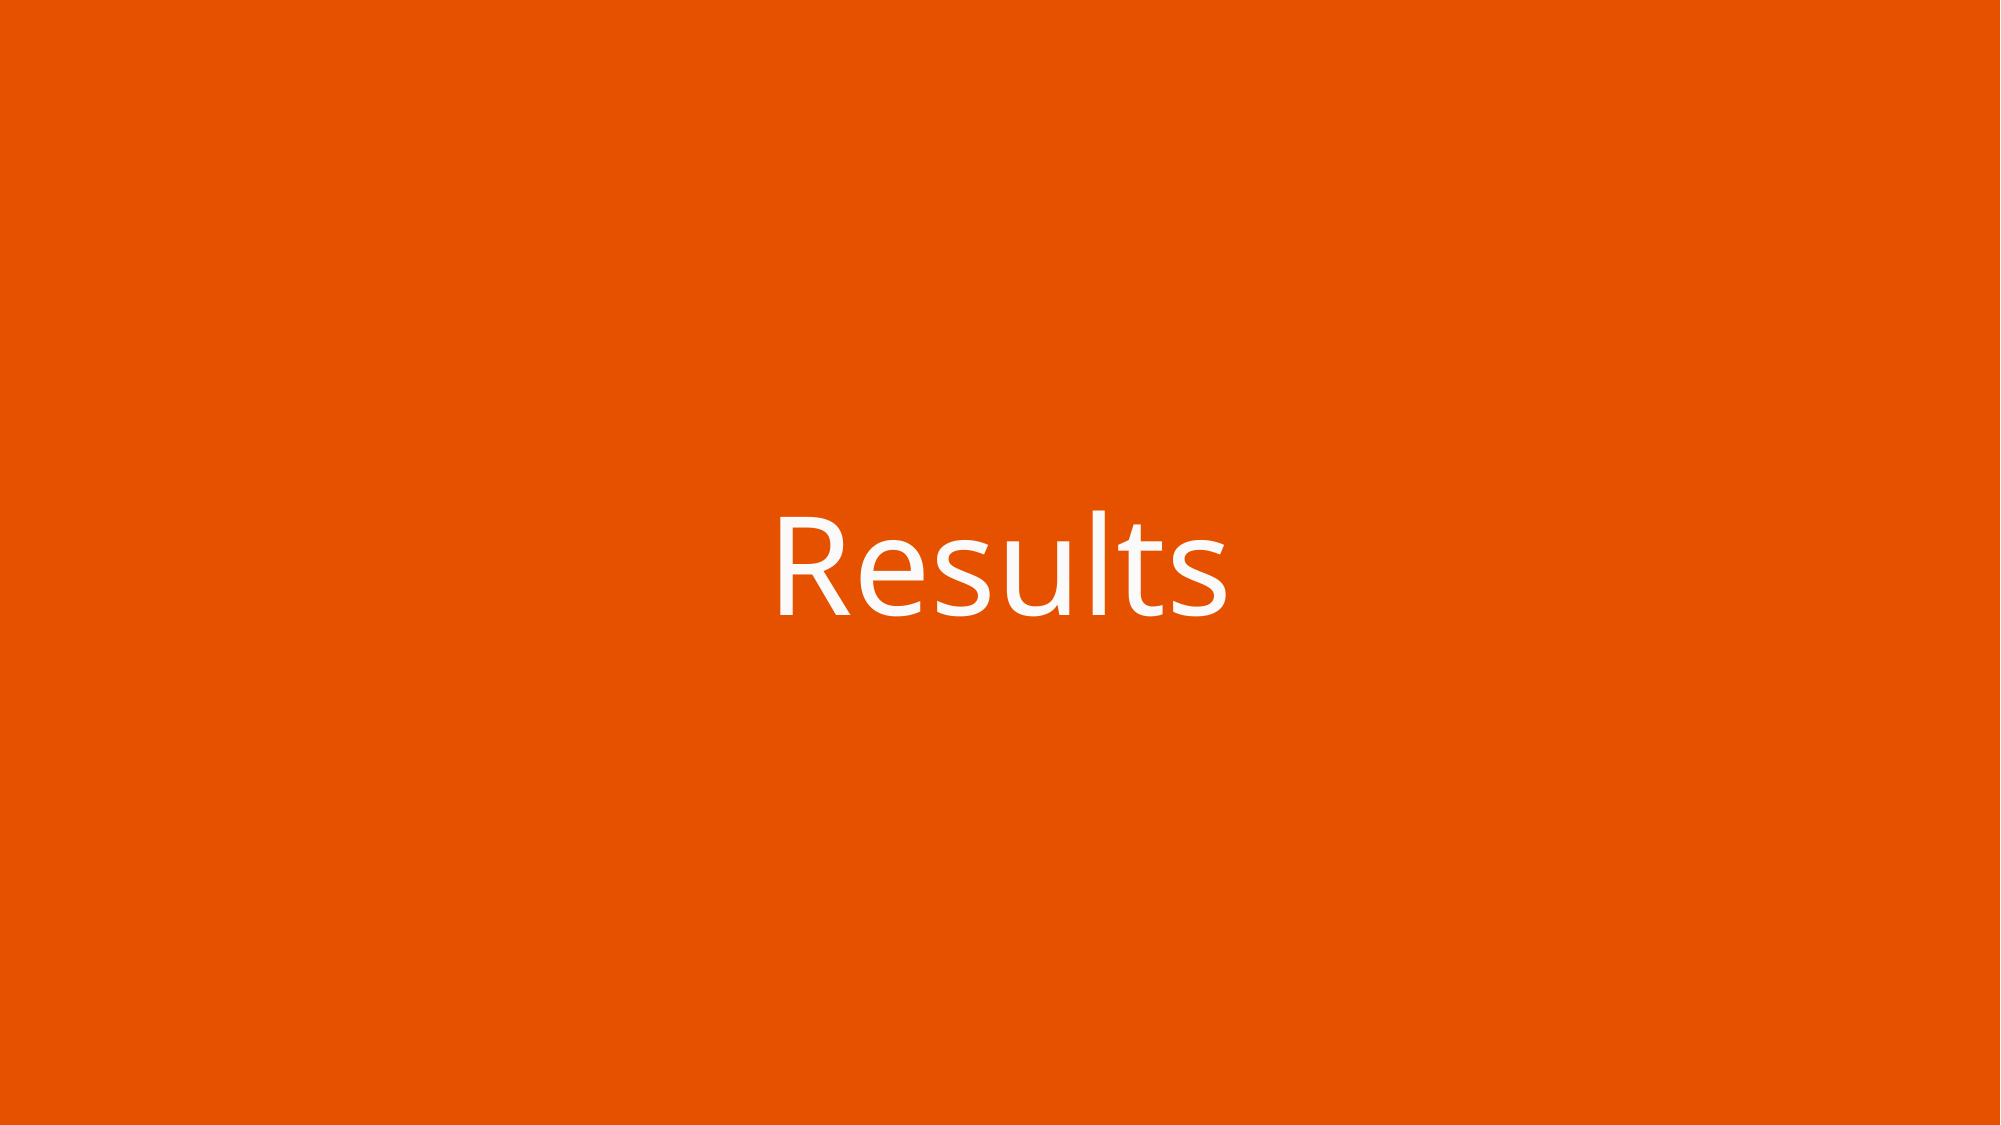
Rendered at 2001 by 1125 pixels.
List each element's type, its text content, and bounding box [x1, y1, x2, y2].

title Results [100, 346, 1901, 779]
